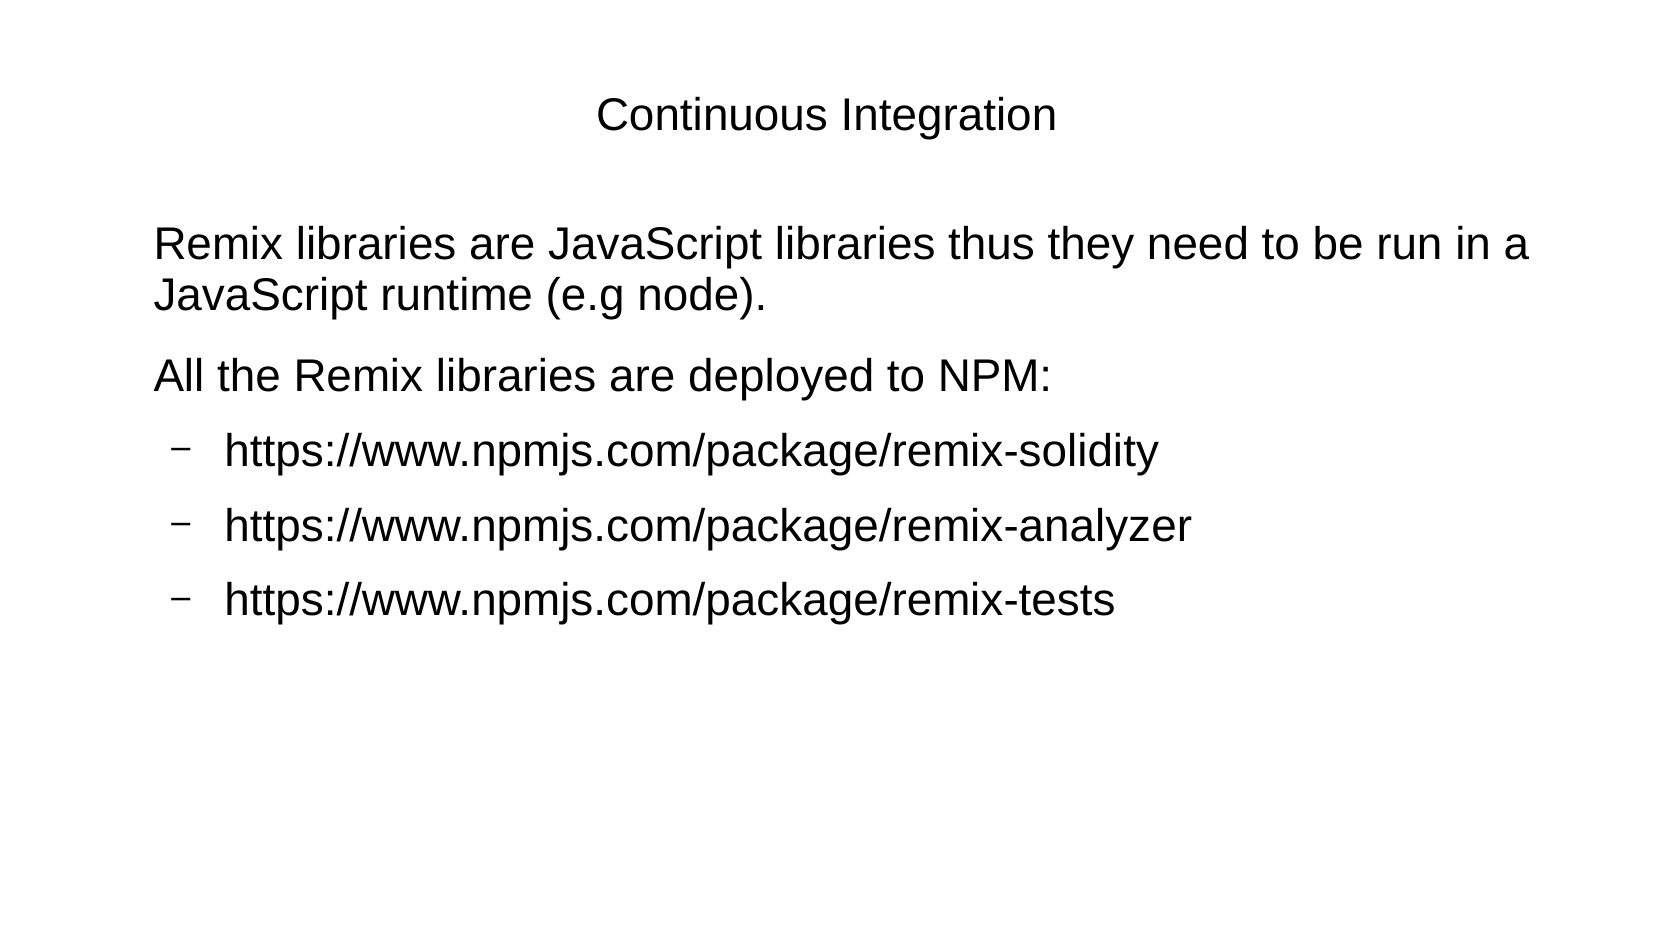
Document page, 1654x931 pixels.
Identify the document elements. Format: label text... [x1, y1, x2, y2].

title Continuous Integration [82, 37, 1571, 193]
list Remix libraries are JavaScript libraries thus they need to be run in a JavaScript runtime (e.g node). All the Remix libraries are deployed to NPM: https://www.npmjs.com/package/remix-solidity https://www.npmjs.com/package/remix-analyzer https://www.npmjs.com/package/remix-tests [82, 217, 1571, 758]
